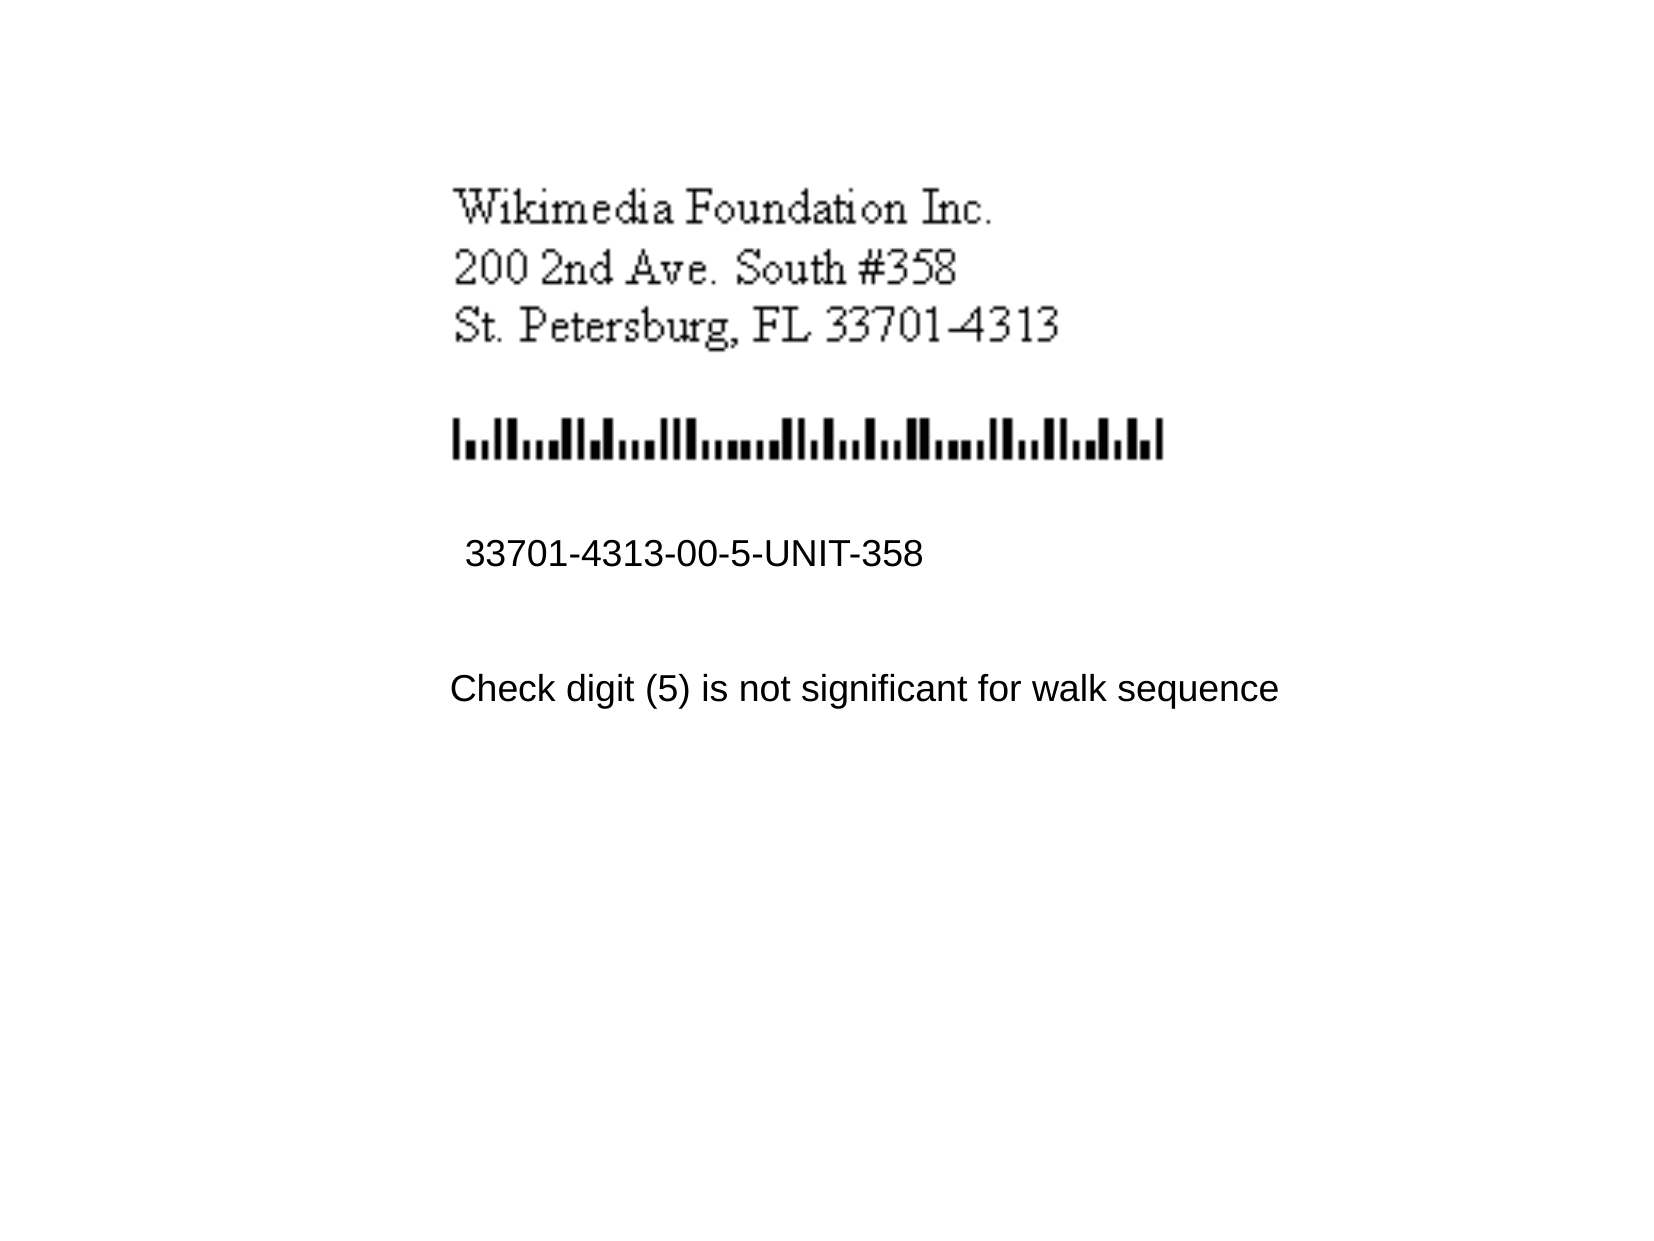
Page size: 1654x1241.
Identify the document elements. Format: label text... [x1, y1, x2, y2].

text_box 33701-4313-00-5-UNIT-358 [450, 525, 941, 582]
picture [435, 164, 1186, 484]
text_box Check digit (5) is not significant for walk sequence [435, 660, 1297, 717]
